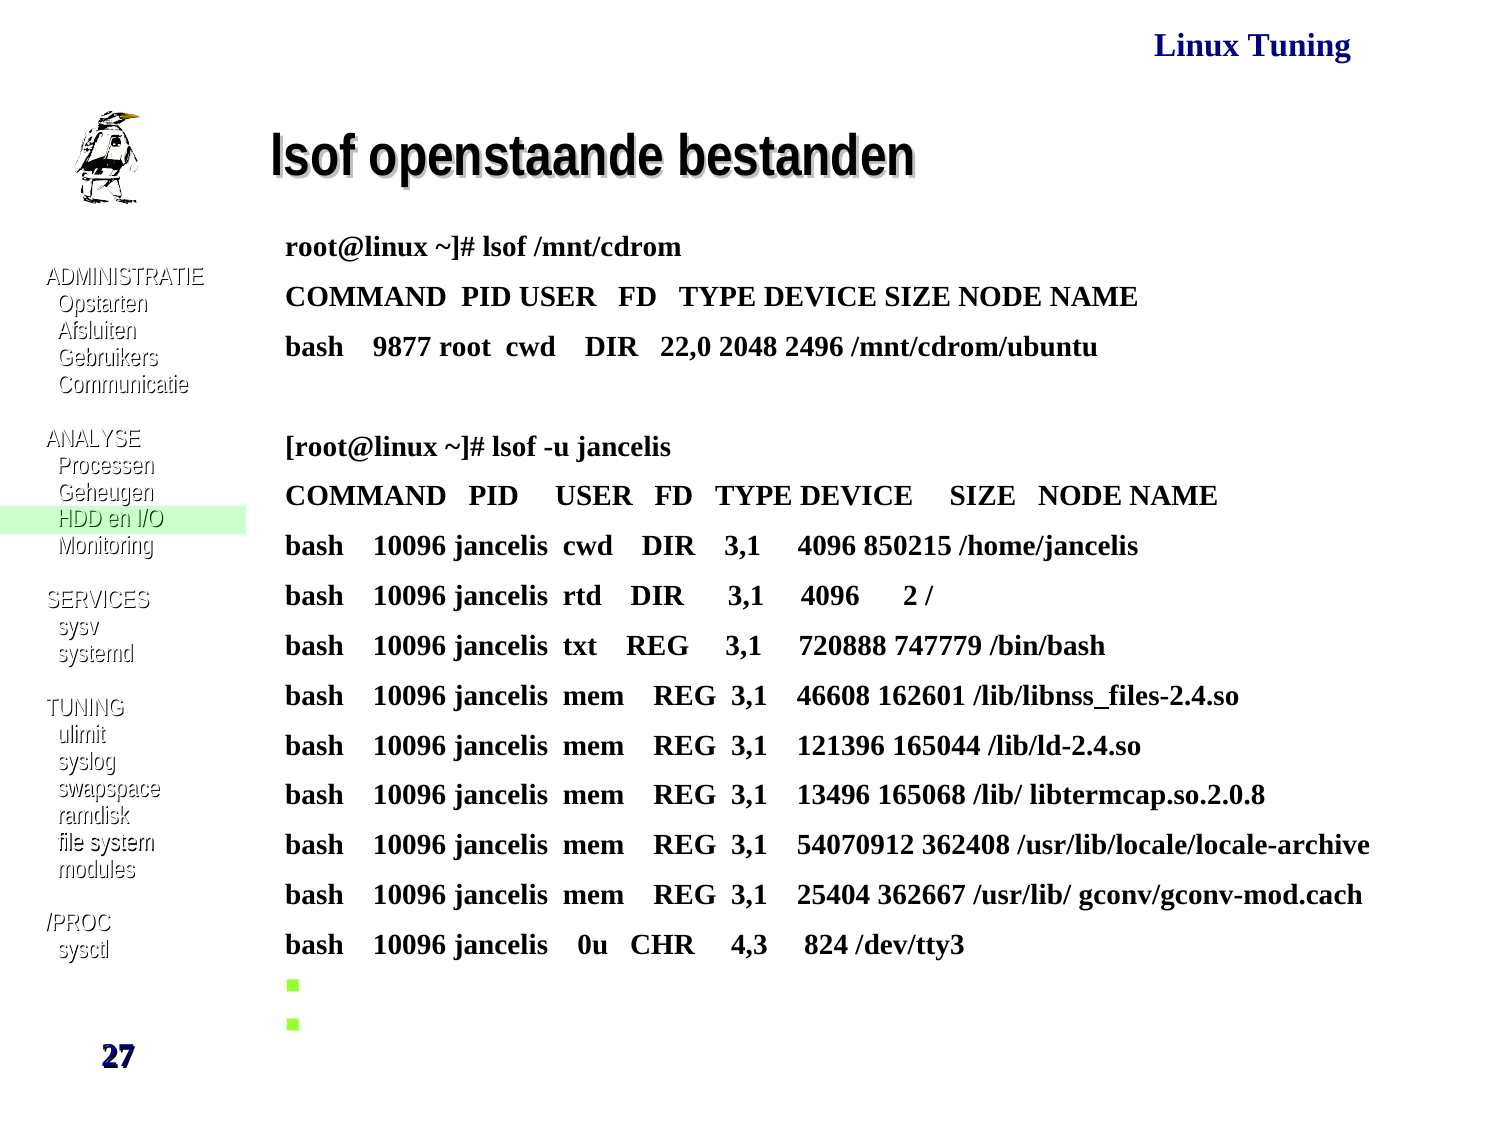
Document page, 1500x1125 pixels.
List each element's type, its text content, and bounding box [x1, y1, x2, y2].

list root@linux ~]# lsof /mnt/cdrom COMMAND PID USER FD TYPE DEVICE SIZE NODE NAME bash 9877 root cwd DIR 22,0 2048 2496 /mnt/cdrom/ubuntu [root@linux ~]# lsof -u jancelis COMMAND PID USER FD TYPE DEVICE SIZE NODE NAME bash 10096 jancelis cwd DIR 3,1 4096 850215 /home/jancelis bash 10096 jancelis rtd DIR 3,1 4096 2 / bash 10096 jancelis txt REG 3,1 720888 747779 /bin/bash bash 10096 jancelis mem REG 3,1 46608 162601 /lib/libnss_files-2.4.so bash 10096 jancelis mem REG 3,1 121396 165044 /lib/ld-2.4.so bash 10096 jancelis mem REG 3,1 13496 165068 /lib/ libtermcap.so.2.0.8 bash 10096 jancelis mem REG 3,1 54070912 362408 /usr/lib/locale/locale-archive bash 10096 jancelis mem REG 3,1 25404 362667 /usr/lib/ gconv/gconv-mod.cach bash 10096 jancelis 0u CHR 4,3 824 /dev/tty3 [285, 225, 1500, 1039]
title lsof openstaande bestanden [270, 41, 1500, 250]
picture [57, 105, 143, 206]
text_box [0, 505, 247, 535]
